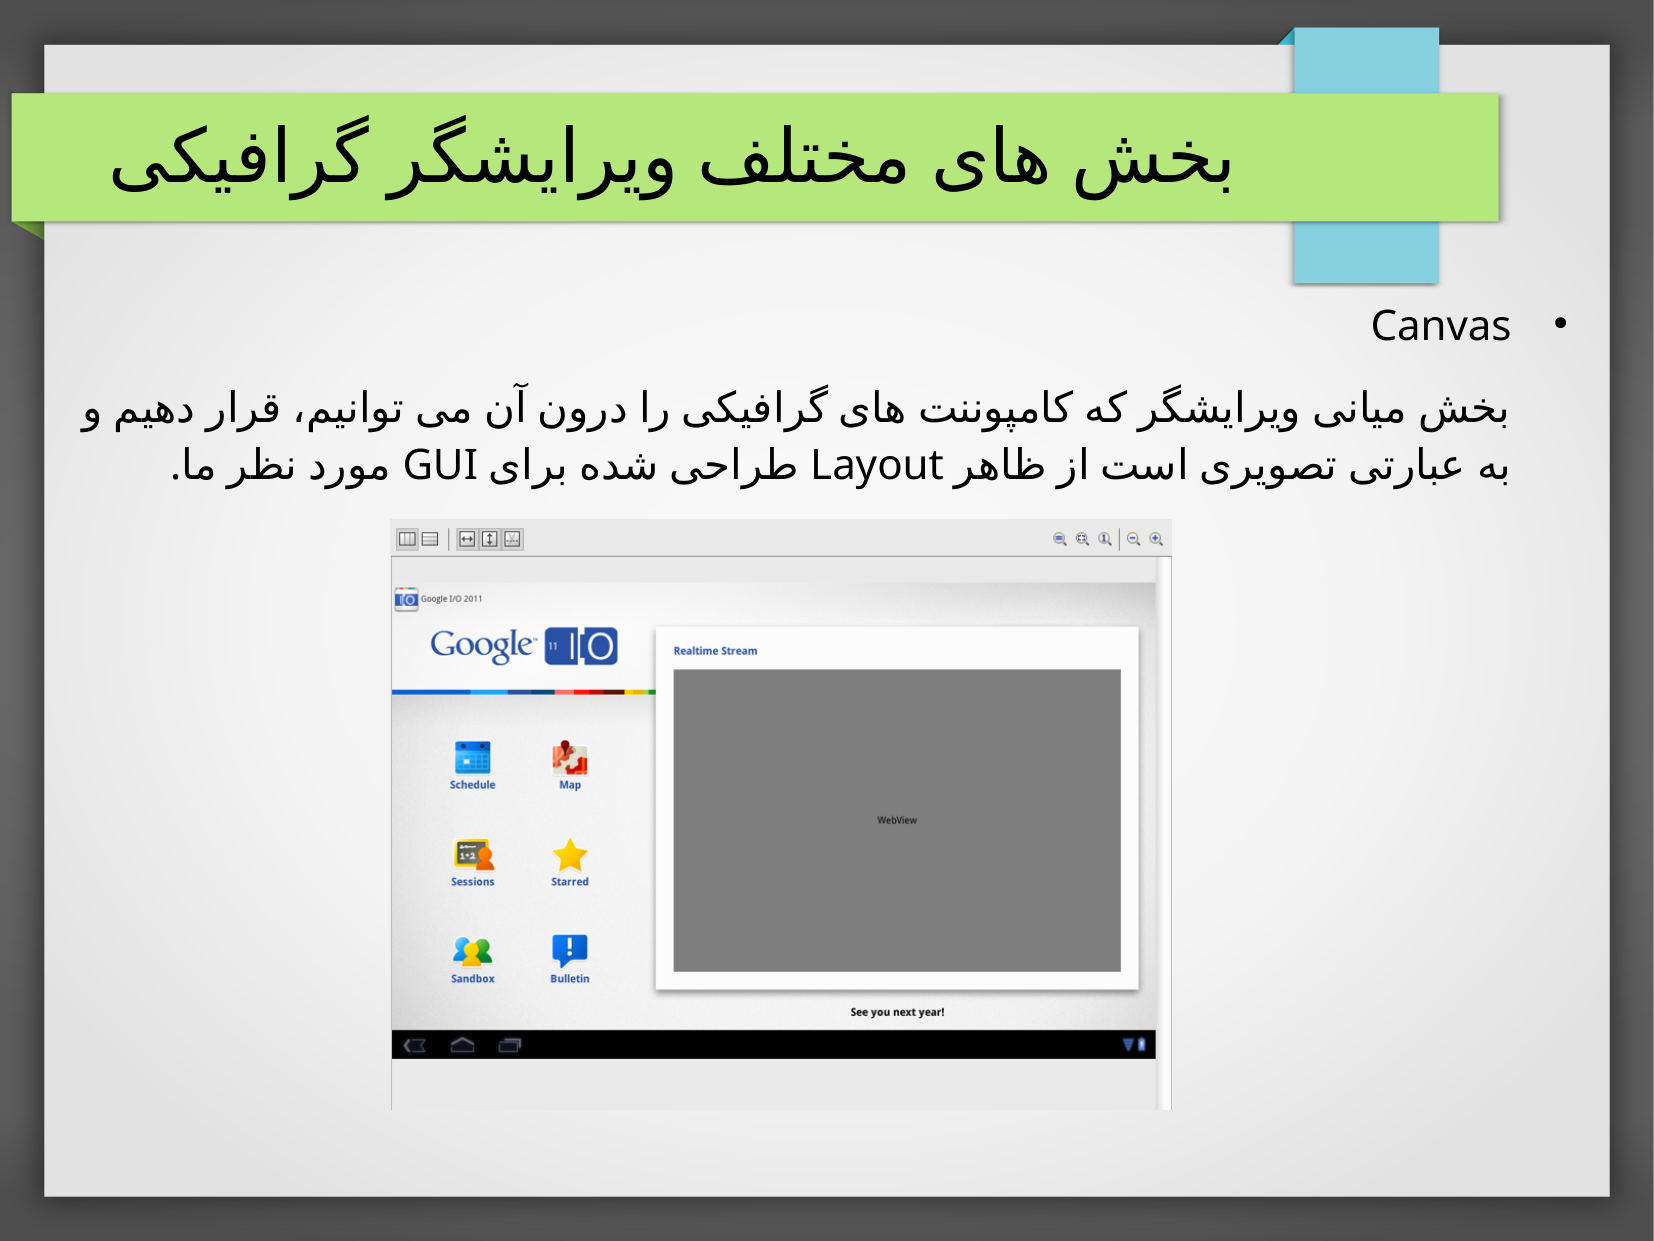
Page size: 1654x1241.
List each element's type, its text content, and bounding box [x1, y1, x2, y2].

title بخش های مختلف ویرایشگر گرافیکی [82, 94, 1264, 213]
list Canvas بخش میانی ویرایشگر که کامپوننت های گرافیکی را درون آن می توانیم، قرار دهیم و به عبارتی تصویری است از ظاهر Layout طراحی شده برای GUI مورد نظر ما. [82, 295, 1571, 511]
picture [0, 0, 1654, 1241]
